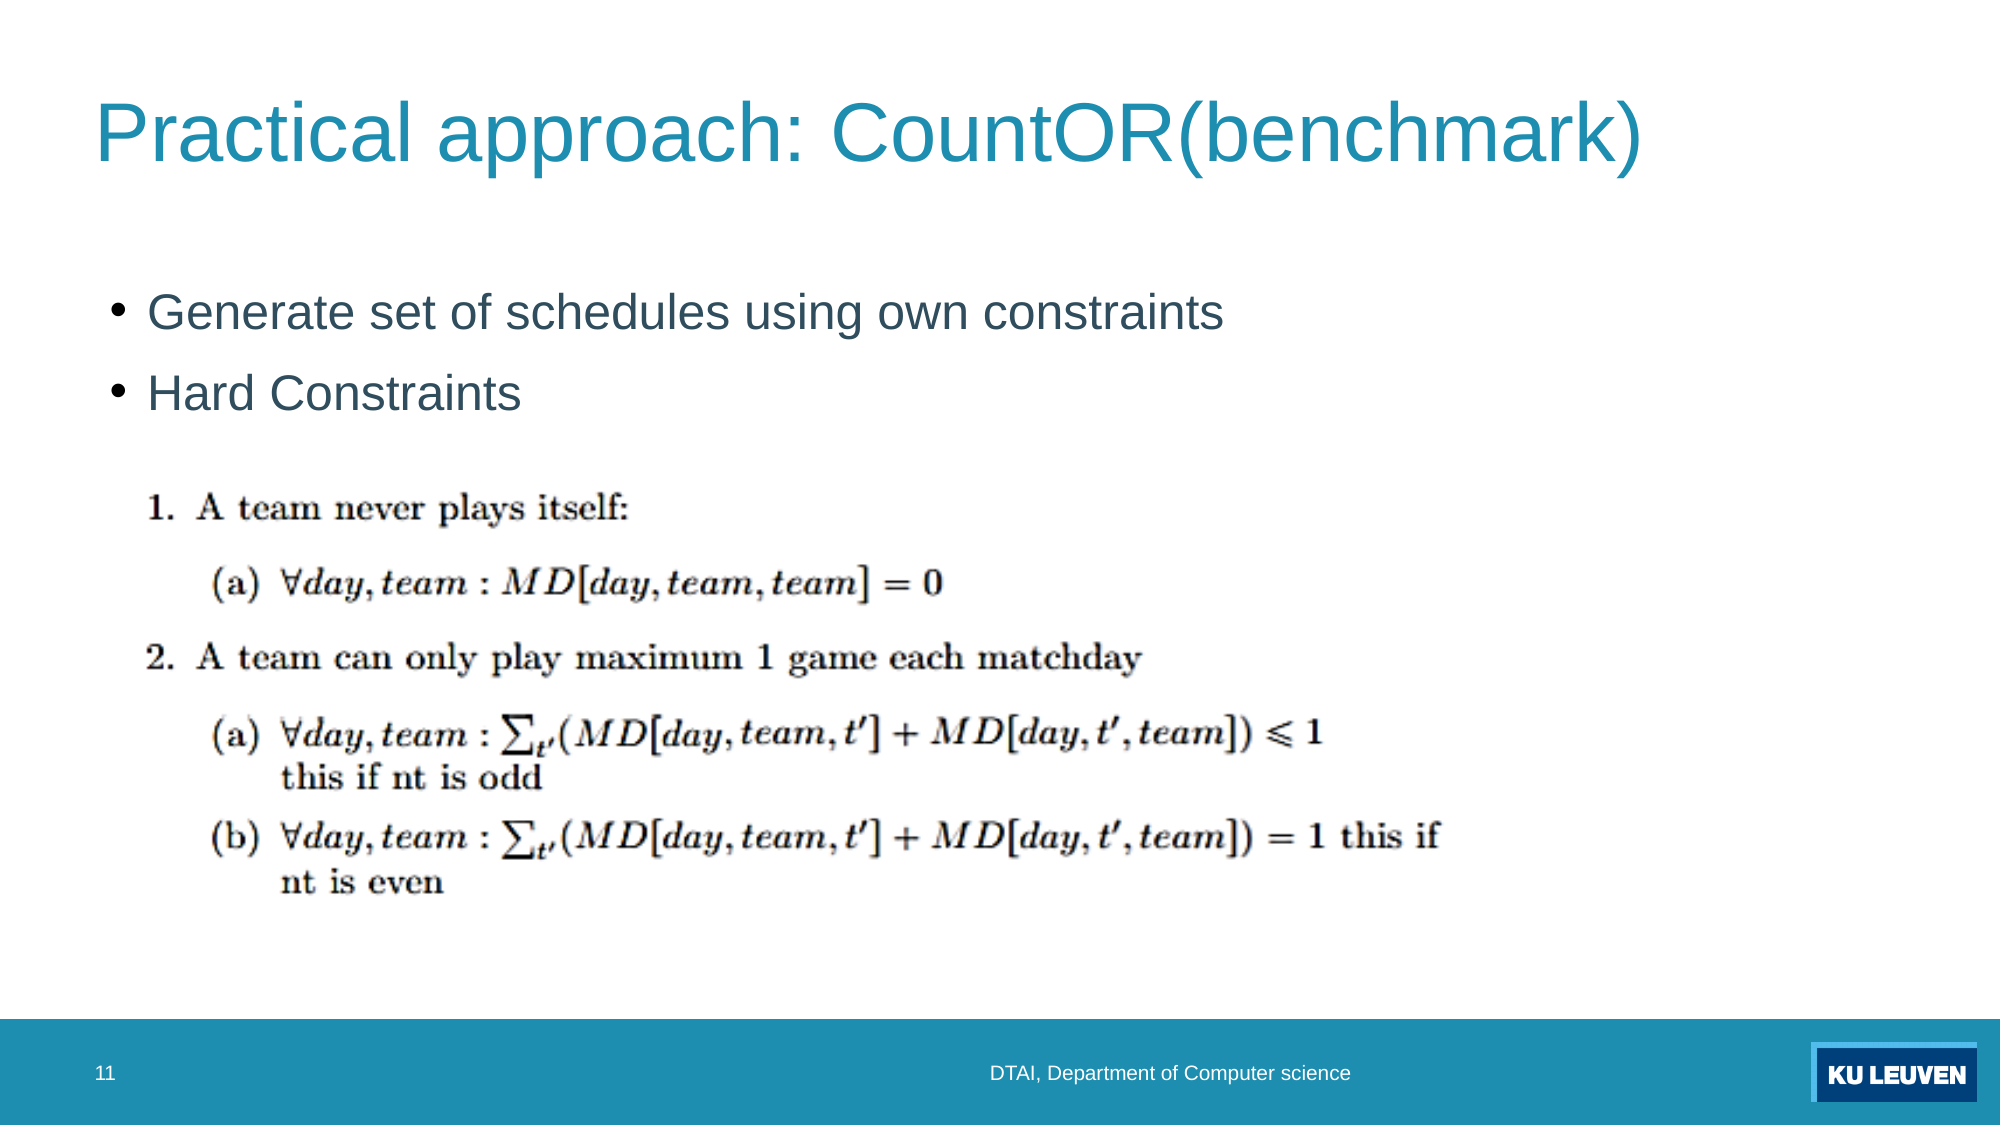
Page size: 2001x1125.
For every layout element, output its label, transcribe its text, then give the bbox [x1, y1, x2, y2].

text_box <number> [94, 1018, 201, 1125]
list Generate set of schedules using own constraints Hard Constraints [94, 271, 1906, 1004]
picture [1811, 1042, 1977, 1102]
text_box DTAI, Department of Computer science [989, 1018, 1809, 1125]
picture [94, 477, 1575, 921]
title Practical approach: CountOR(benchmark) [94, 33, 1906, 223]
